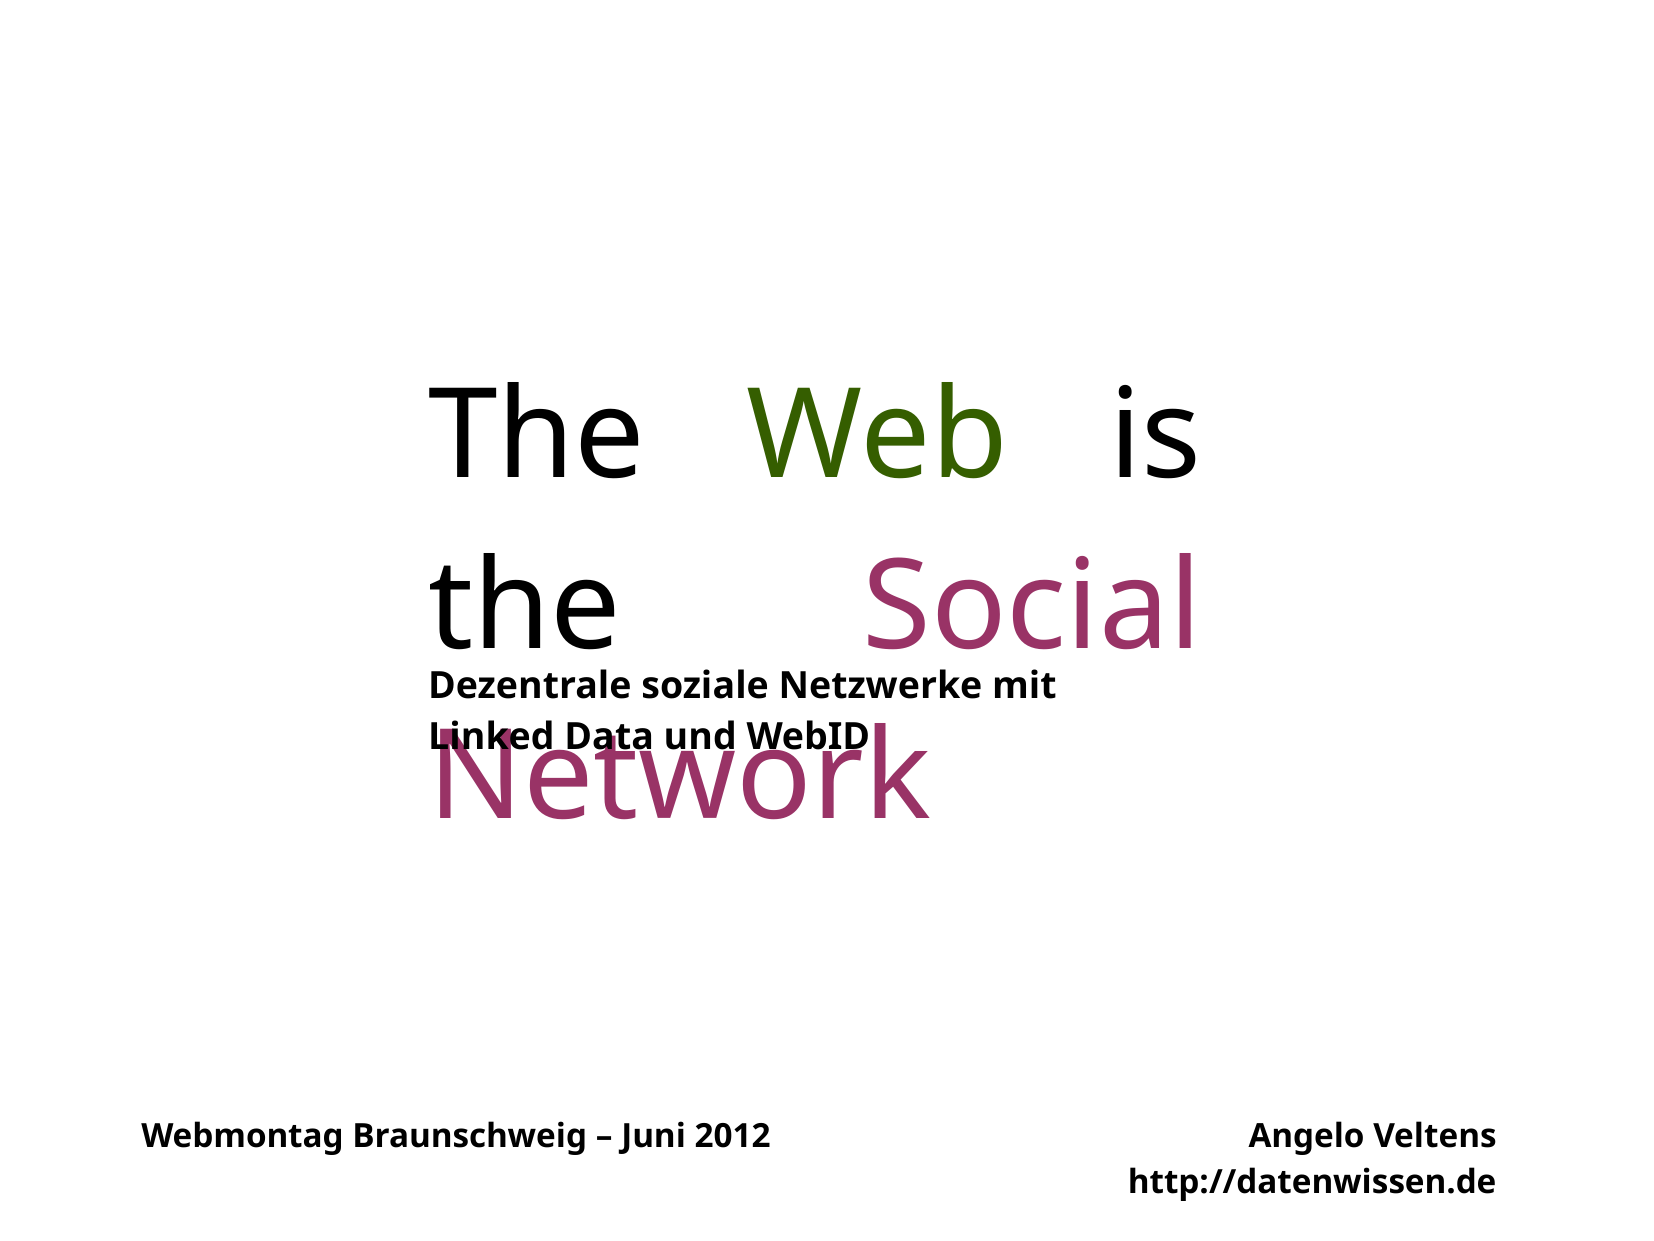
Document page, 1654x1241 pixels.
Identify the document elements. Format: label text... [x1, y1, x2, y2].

text_box Dezentrale soziale Netzwerke mit Linked Data und WebID [413, 651, 1193, 804]
text_box Webmontag Braunschweig – Juni 2012 Angelo Veltens http://datenwissen.de [0, 1105, 1512, 1195]
text_box The Web is the Social Network [413, 336, 1217, 657]
